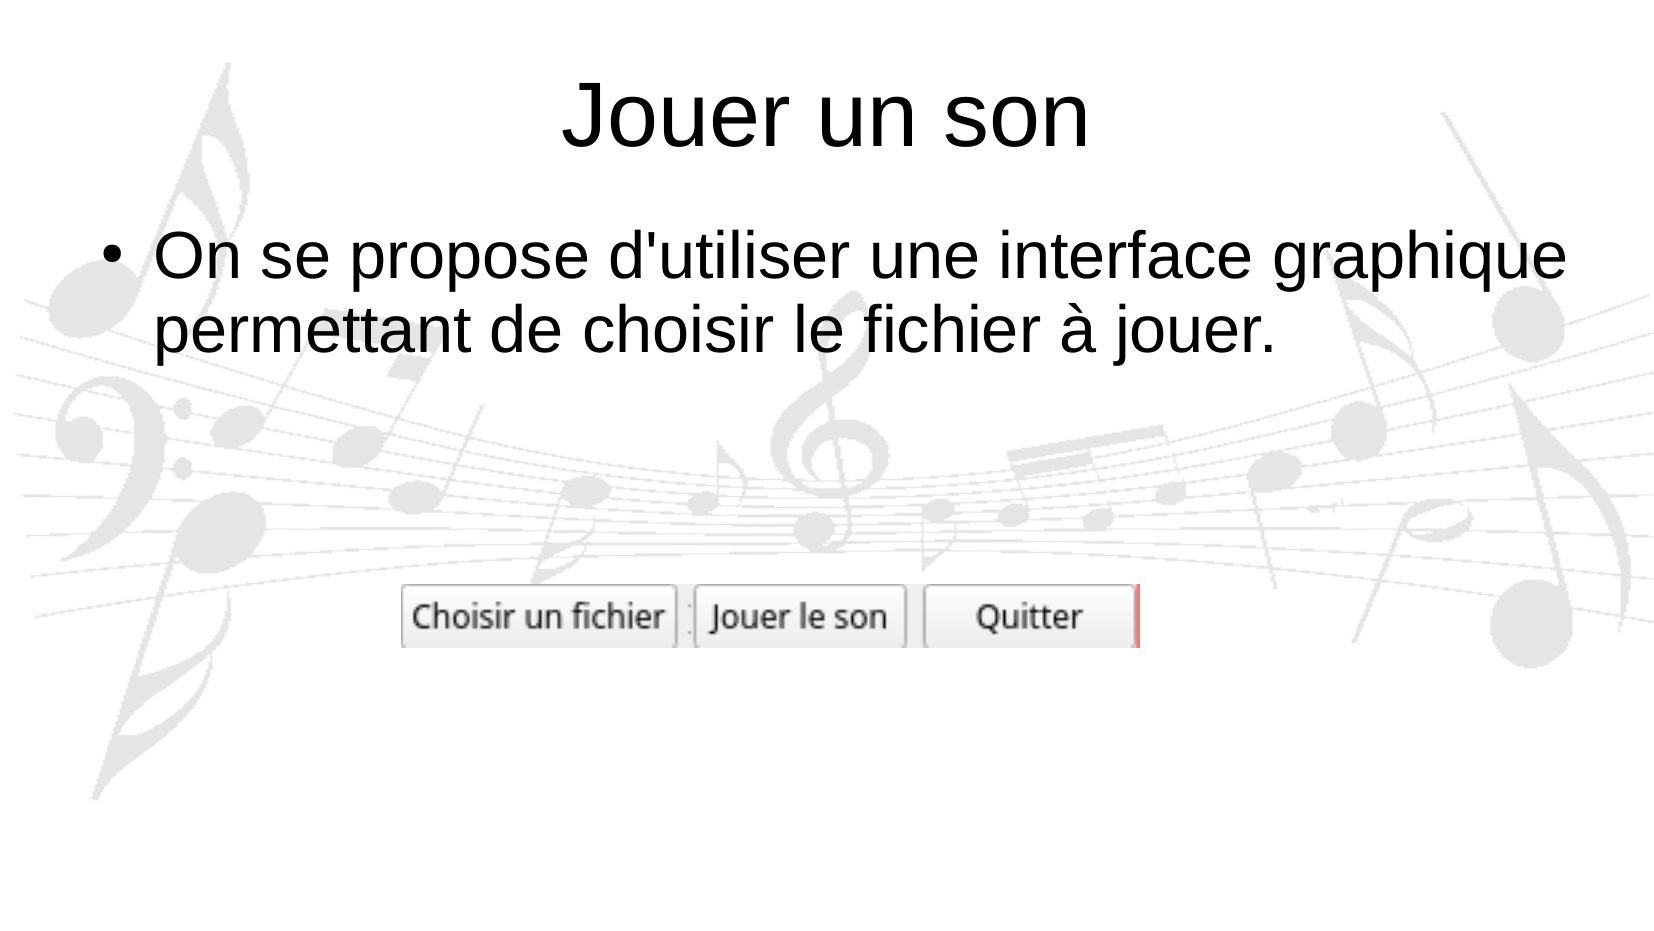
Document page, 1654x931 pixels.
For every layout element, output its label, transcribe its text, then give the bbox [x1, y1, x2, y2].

list On se propose d'utiliser une interface graphique permettant de choisir le fichier à jouer. [82, 217, 1571, 758]
title Jouer un son [82, 37, 1571, 193]
picture [401, 584, 1140, 648]
